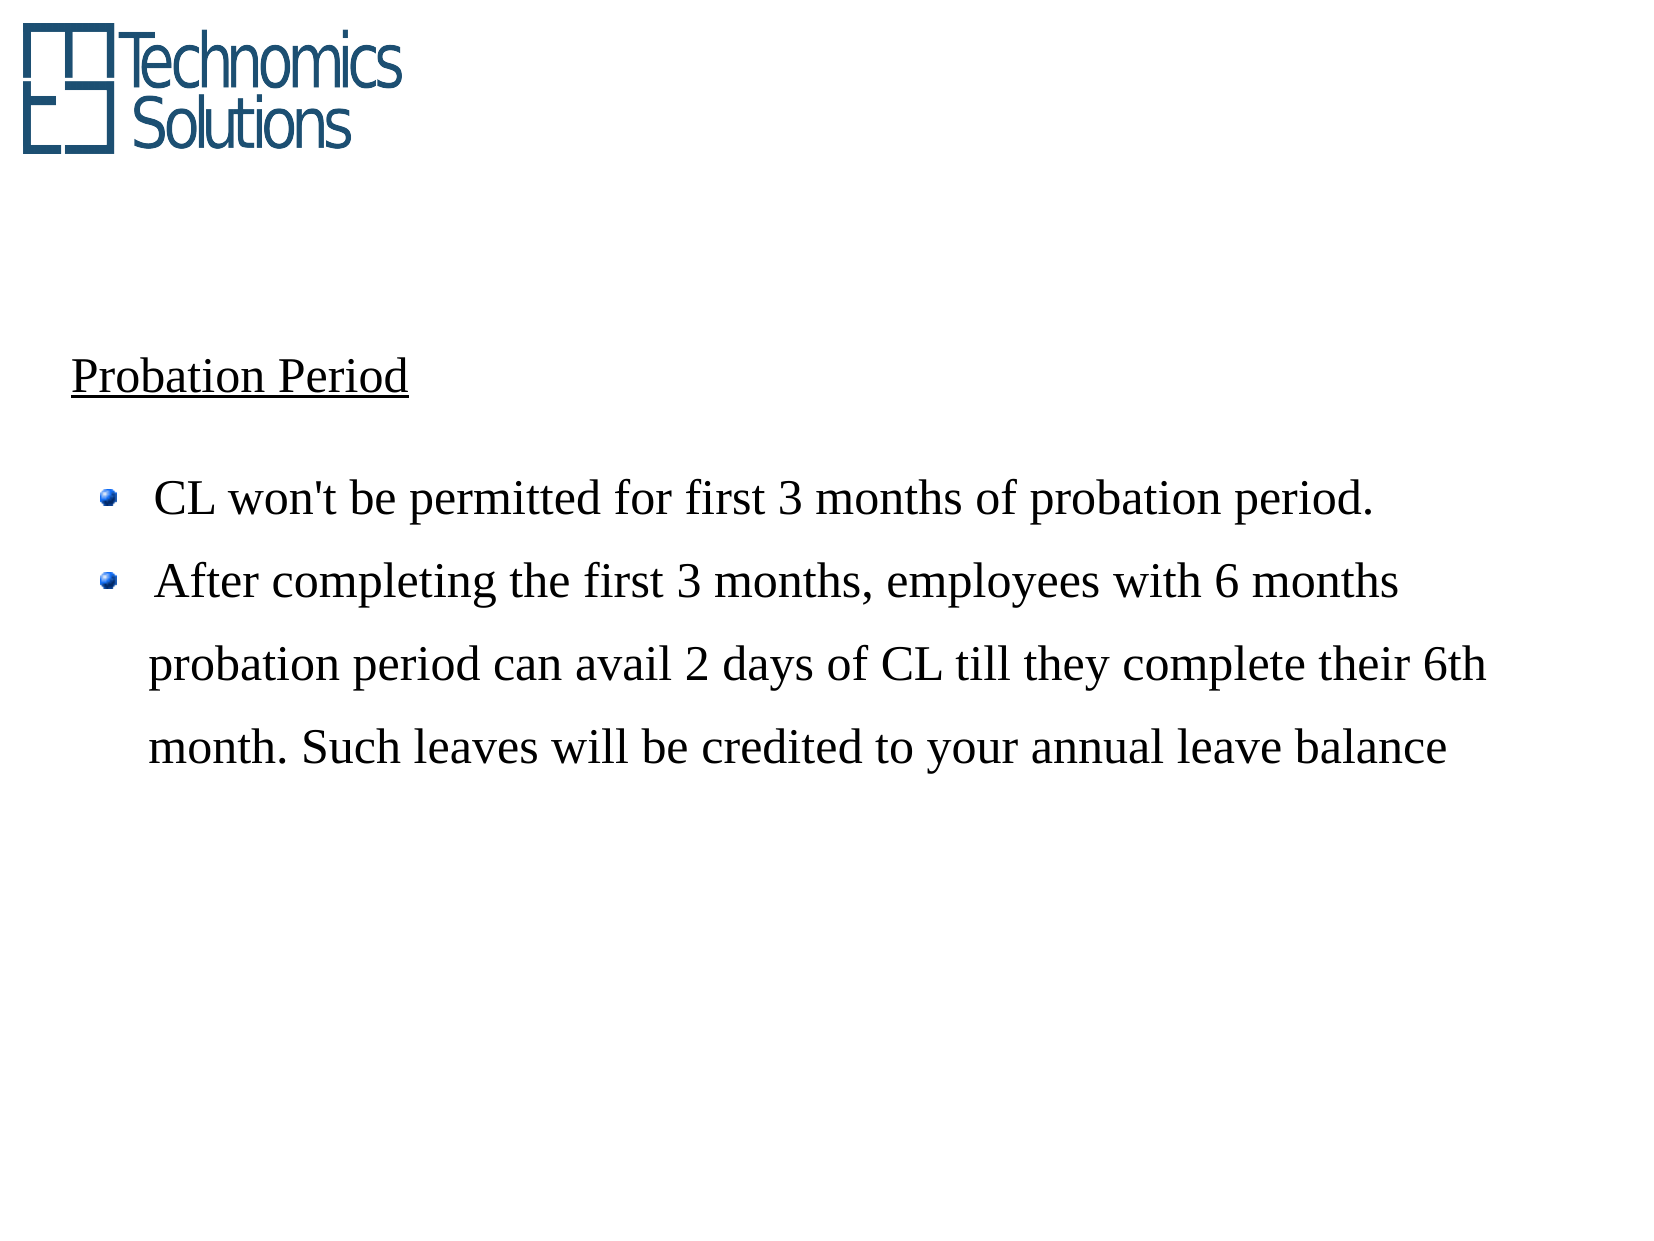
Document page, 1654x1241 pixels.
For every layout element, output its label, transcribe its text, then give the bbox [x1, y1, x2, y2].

title Probation Period [70, 271, 1559, 479]
subtitle CL won't be permitted for first 3 months of probation period. After completing the first 3 months, employees with 6 months probation period can avail 2 days of CL till they complete their 6th month. Such leaves will be credited to your annual leave balance [82, 290, 1571, 1010]
picture [23, 23, 402, 154]
